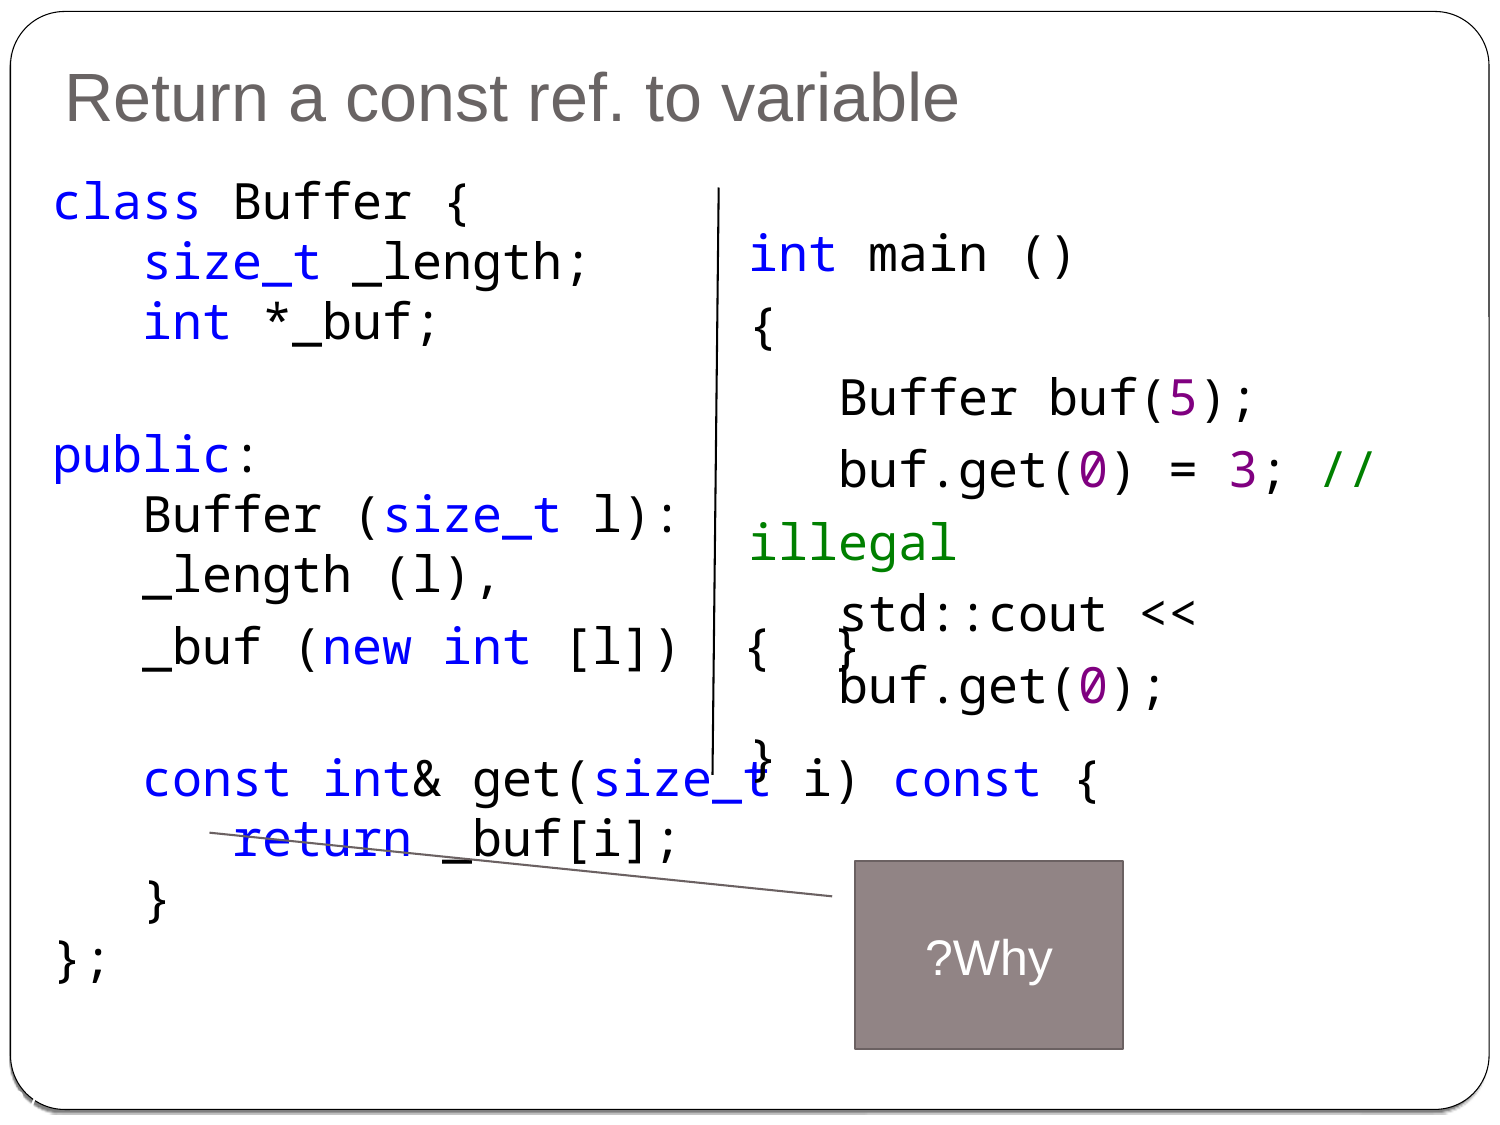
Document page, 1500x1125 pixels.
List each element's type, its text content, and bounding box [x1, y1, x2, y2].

title Return a const ref. to variable [50, 45, 1450, 150]
slide_number <number> [0, 1074, 50, 1125]
text_box Why? [855, 861, 1123, 1049]
text_box int main () { Buffer buf(5); buf.get(0) = 3; // illegal std::cout << buf.get(0); } [718, 187, 1500, 1097]
list class Buffer { size_t _length; int *_buf; public: Buffer (size_t l): _length (l), _buf (new int [l]) { } const int& get(size_t i) const { return _buf[i]; } }; [37, 162, 1463, 1088]
